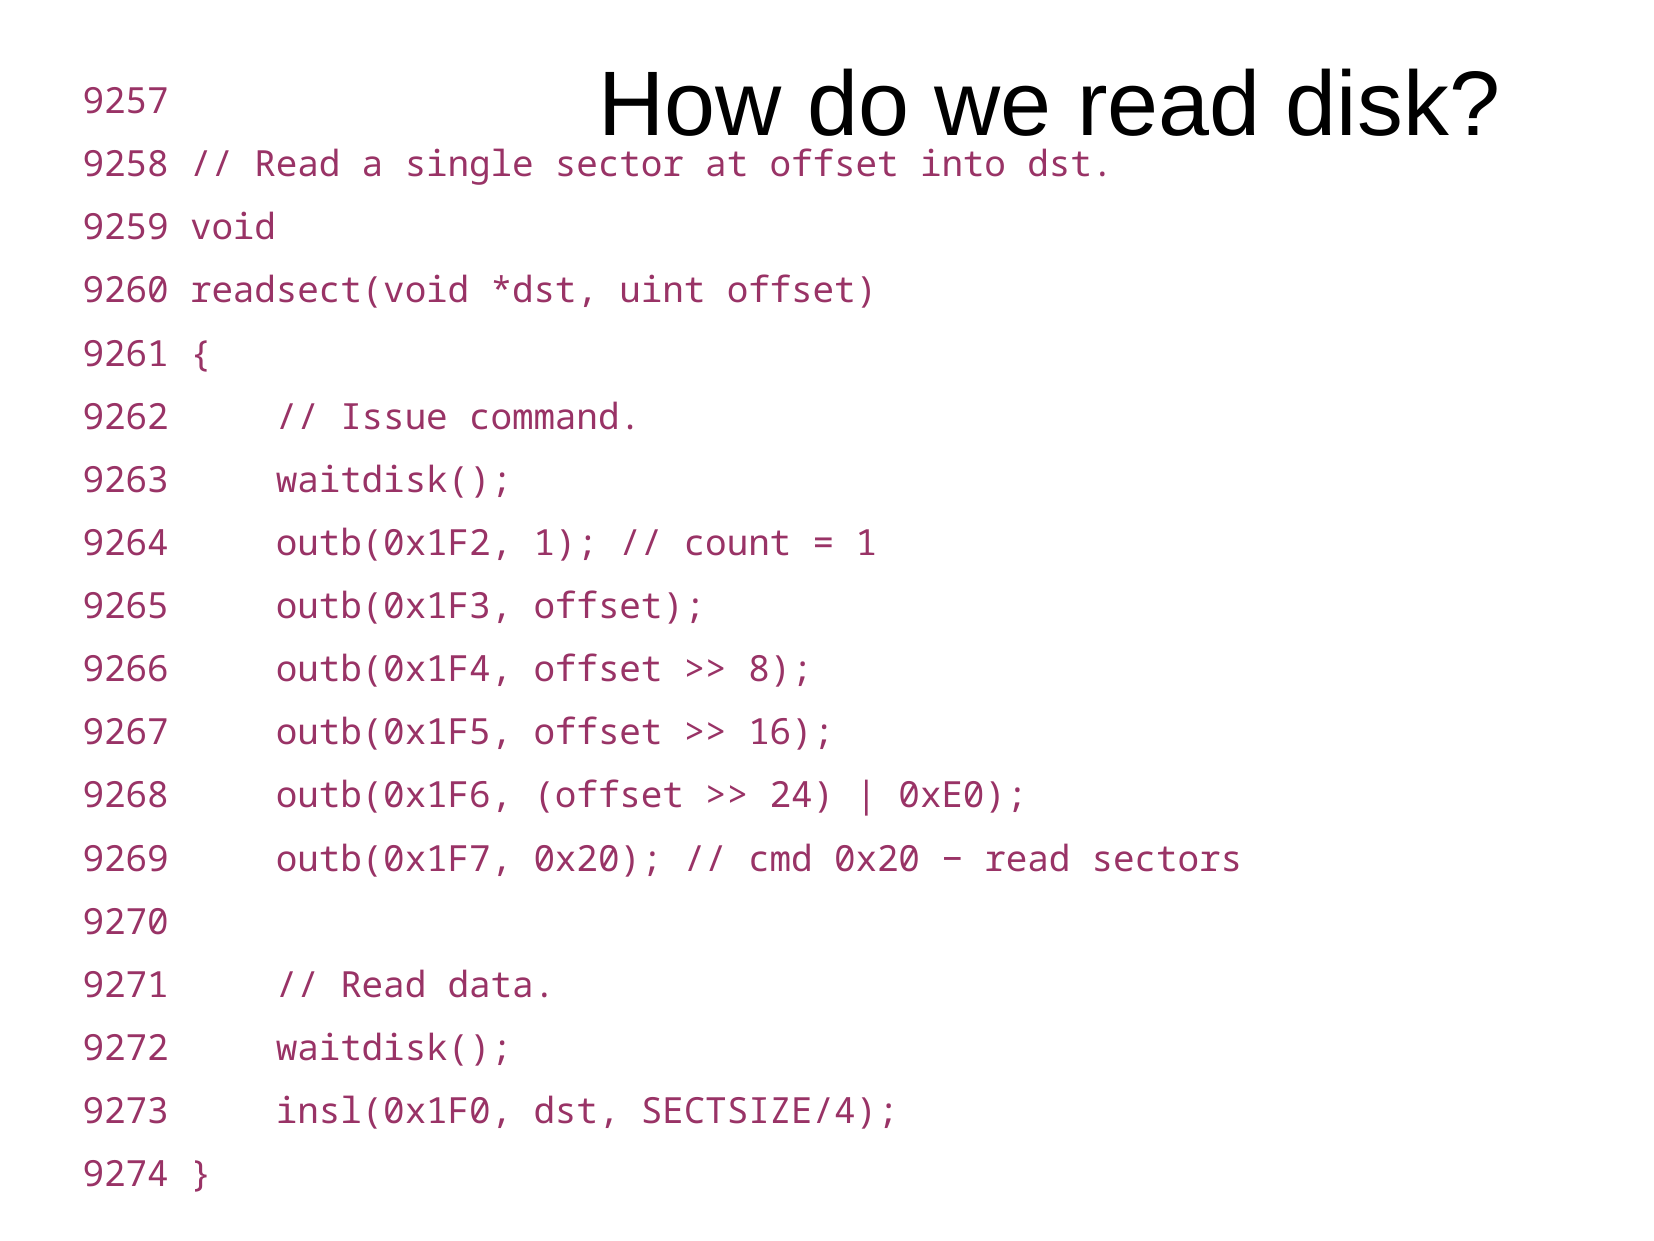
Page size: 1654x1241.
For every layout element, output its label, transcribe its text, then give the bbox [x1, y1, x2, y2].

list 9257 9258 // Read a single sector at offset into dst. 9259 void 9260 readsect(void *dst, uint offset) 9261 { 9262 // Issue command. 9263 waitdisk(); 9264 outb(0x1F2, 1); // count = 1 9265 outb(0x1F3, offset); 9266 outb(0x1F4, offset >> 8); 9267 outb(0x1F5, offset >> 16); 9268 outb(0x1F6, (offset >> 24) | 0xE0); 9269 outb(0x1F7, 0x20); // cmd 0x20 − read sectors 9270 9271 // Read data. 9272 waitdisk(); 9273 insl(0x1F0, dst, SECTSIZE/4); 9274 } [82, 75, 1571, 1201]
title How do we read disk? [487, 0, 1613, 208]
